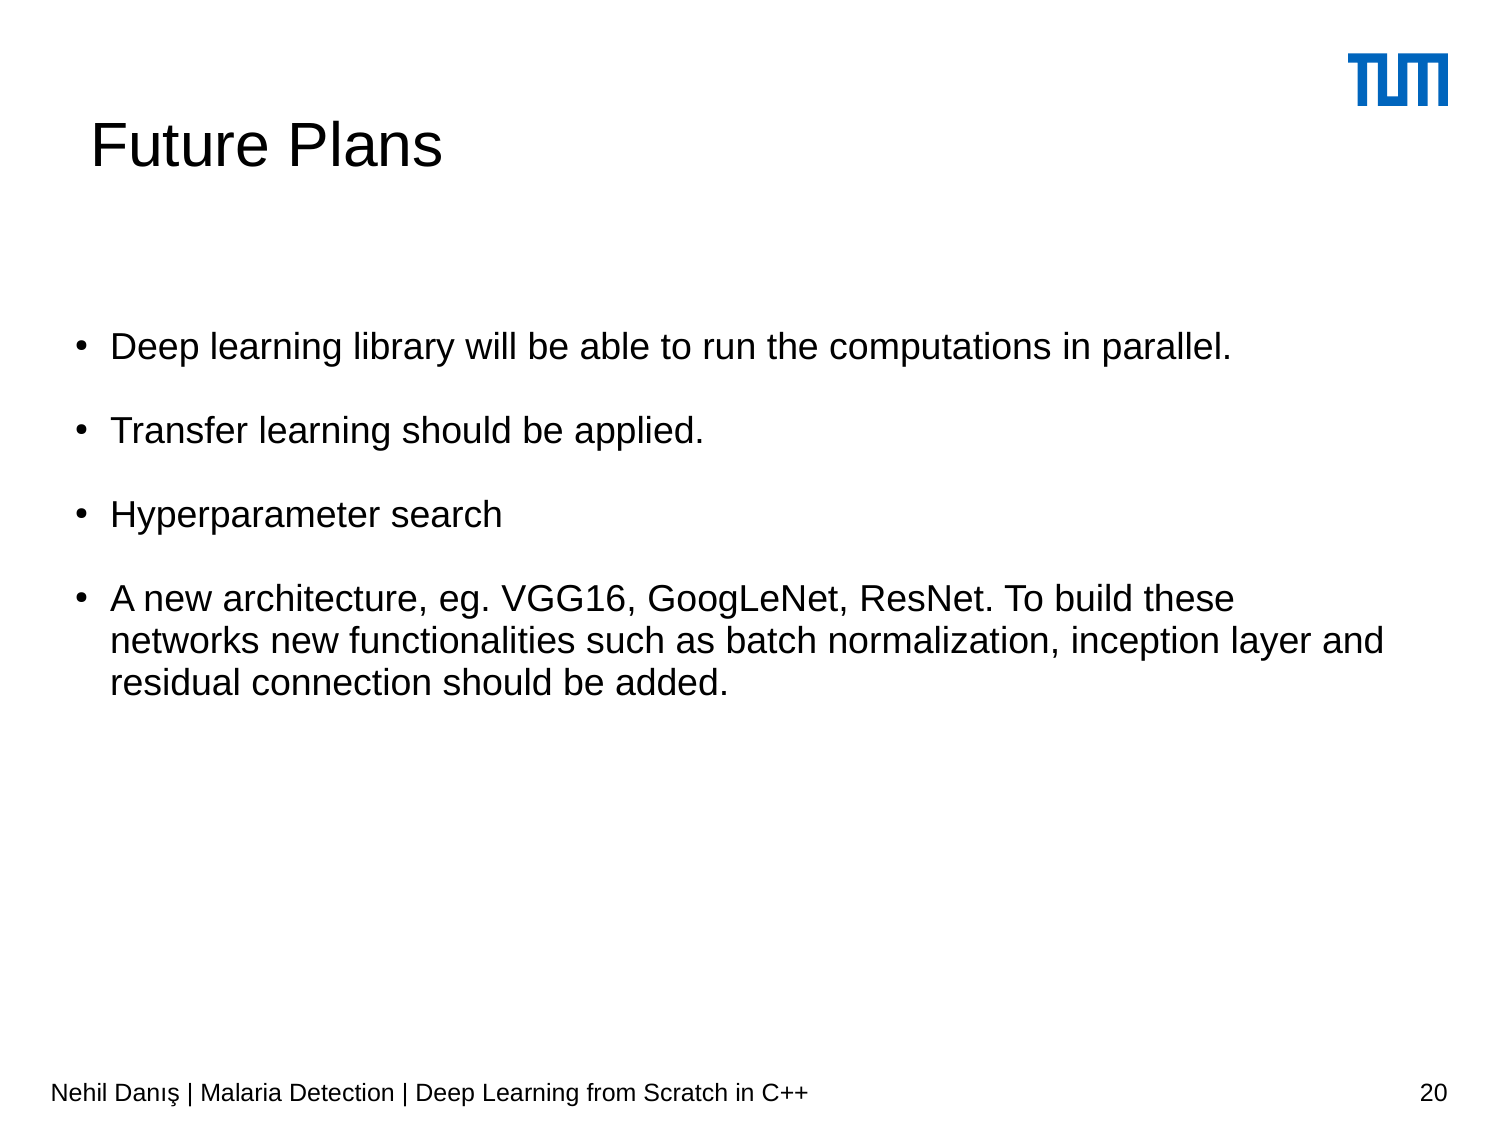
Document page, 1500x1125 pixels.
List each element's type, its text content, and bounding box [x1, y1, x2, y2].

text_box Nehil Danış | Malaria Detection | Deep Learning from Scratch in C++ [50, 1061, 1111, 1122]
title Future Plans [15, 112, 1486, 255]
text_box <number> [1111, 1061, 1448, 1122]
text_box Deep learning library will be able to run the computations in parallel. Transfer learning should be applied. Hyperparameter search A new architecture, eg. VGG16, GoogLeNet, ResNet. To build these networks new functionalities such as batch normalization, inception layer and residual connection should be added. [60, 318, 1411, 711]
